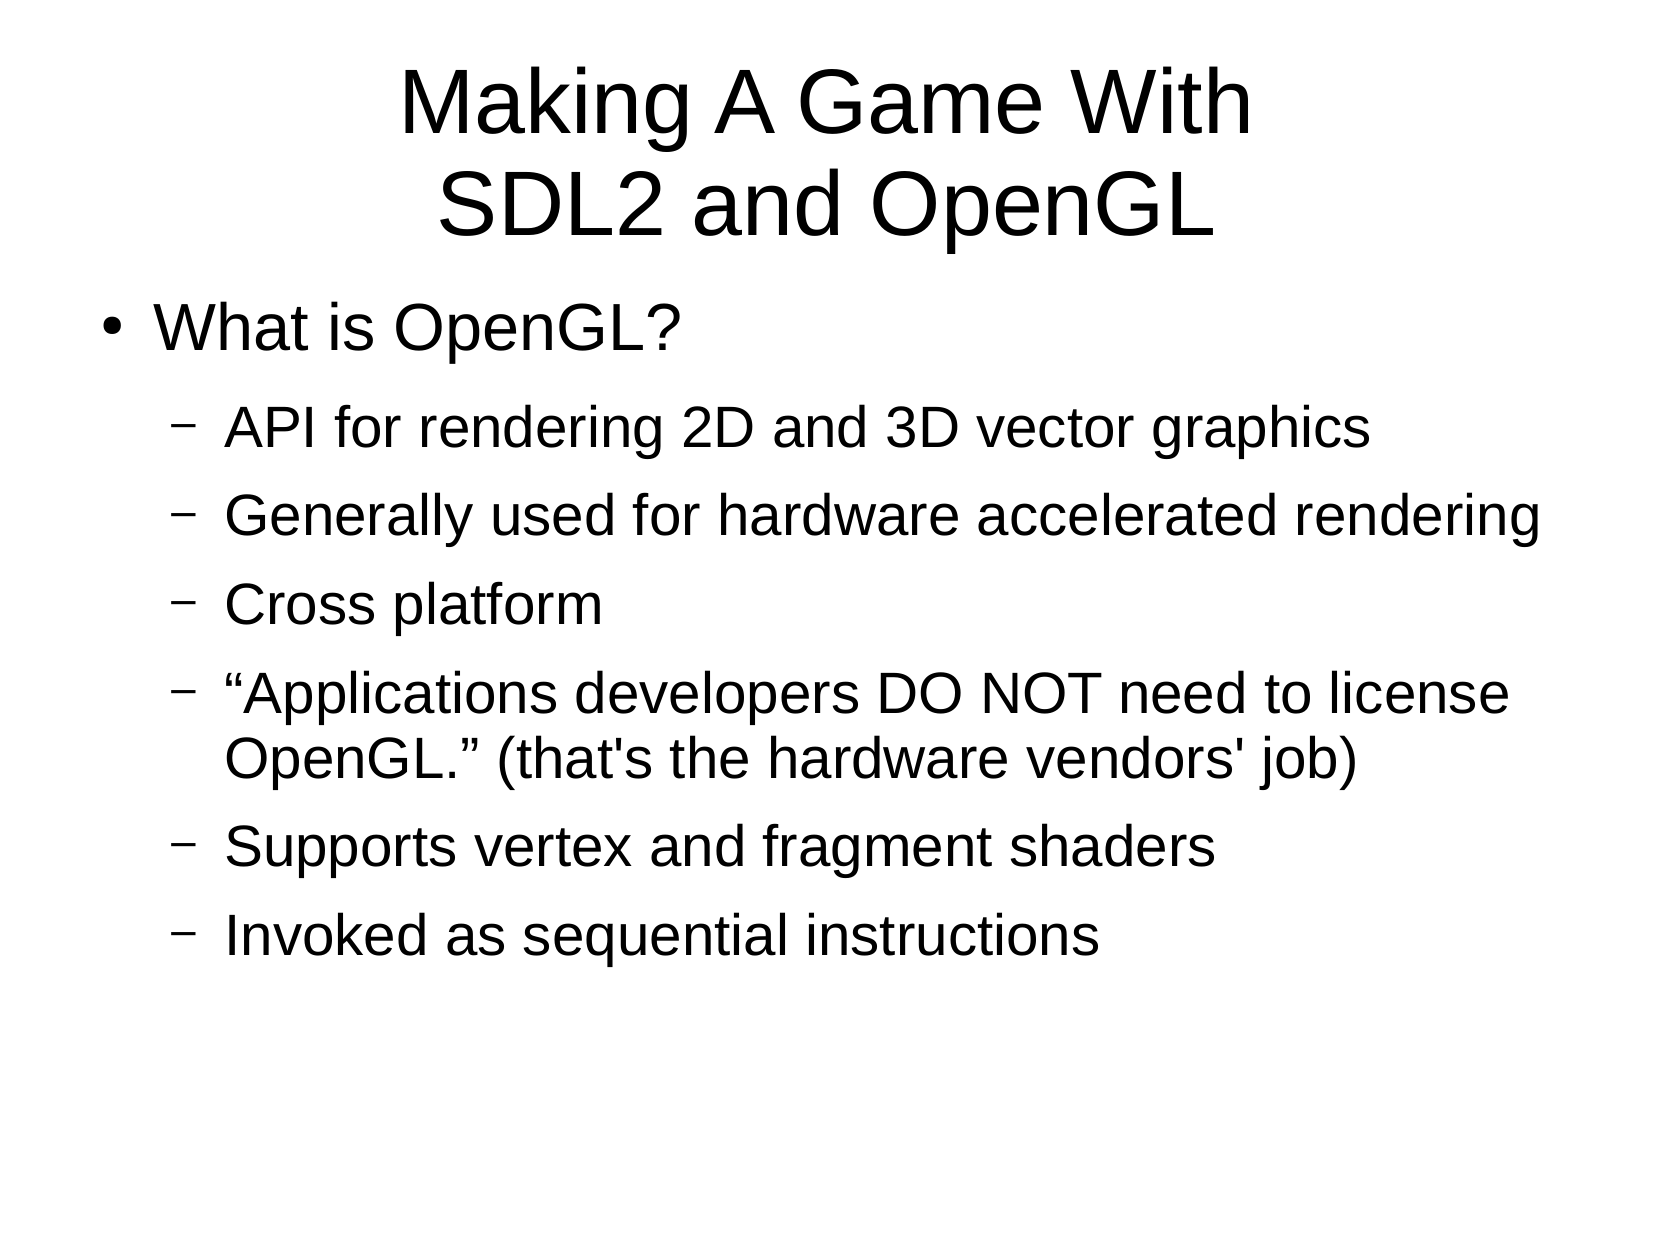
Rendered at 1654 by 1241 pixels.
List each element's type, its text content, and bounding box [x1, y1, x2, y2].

list What is OpenGL? API for rendering 2D and 3D vector graphics Generally used for hardware accelerated rendering Cross platform “Applications developers DO NOT need to license OpenGL.” (that's the hardware vendors' job) Supports vertex and fragment shaders Invoked as sequential instructions [82, 290, 1571, 1010]
title Making A Game With SDL2 and OpenGL [82, 49, 1571, 257]
